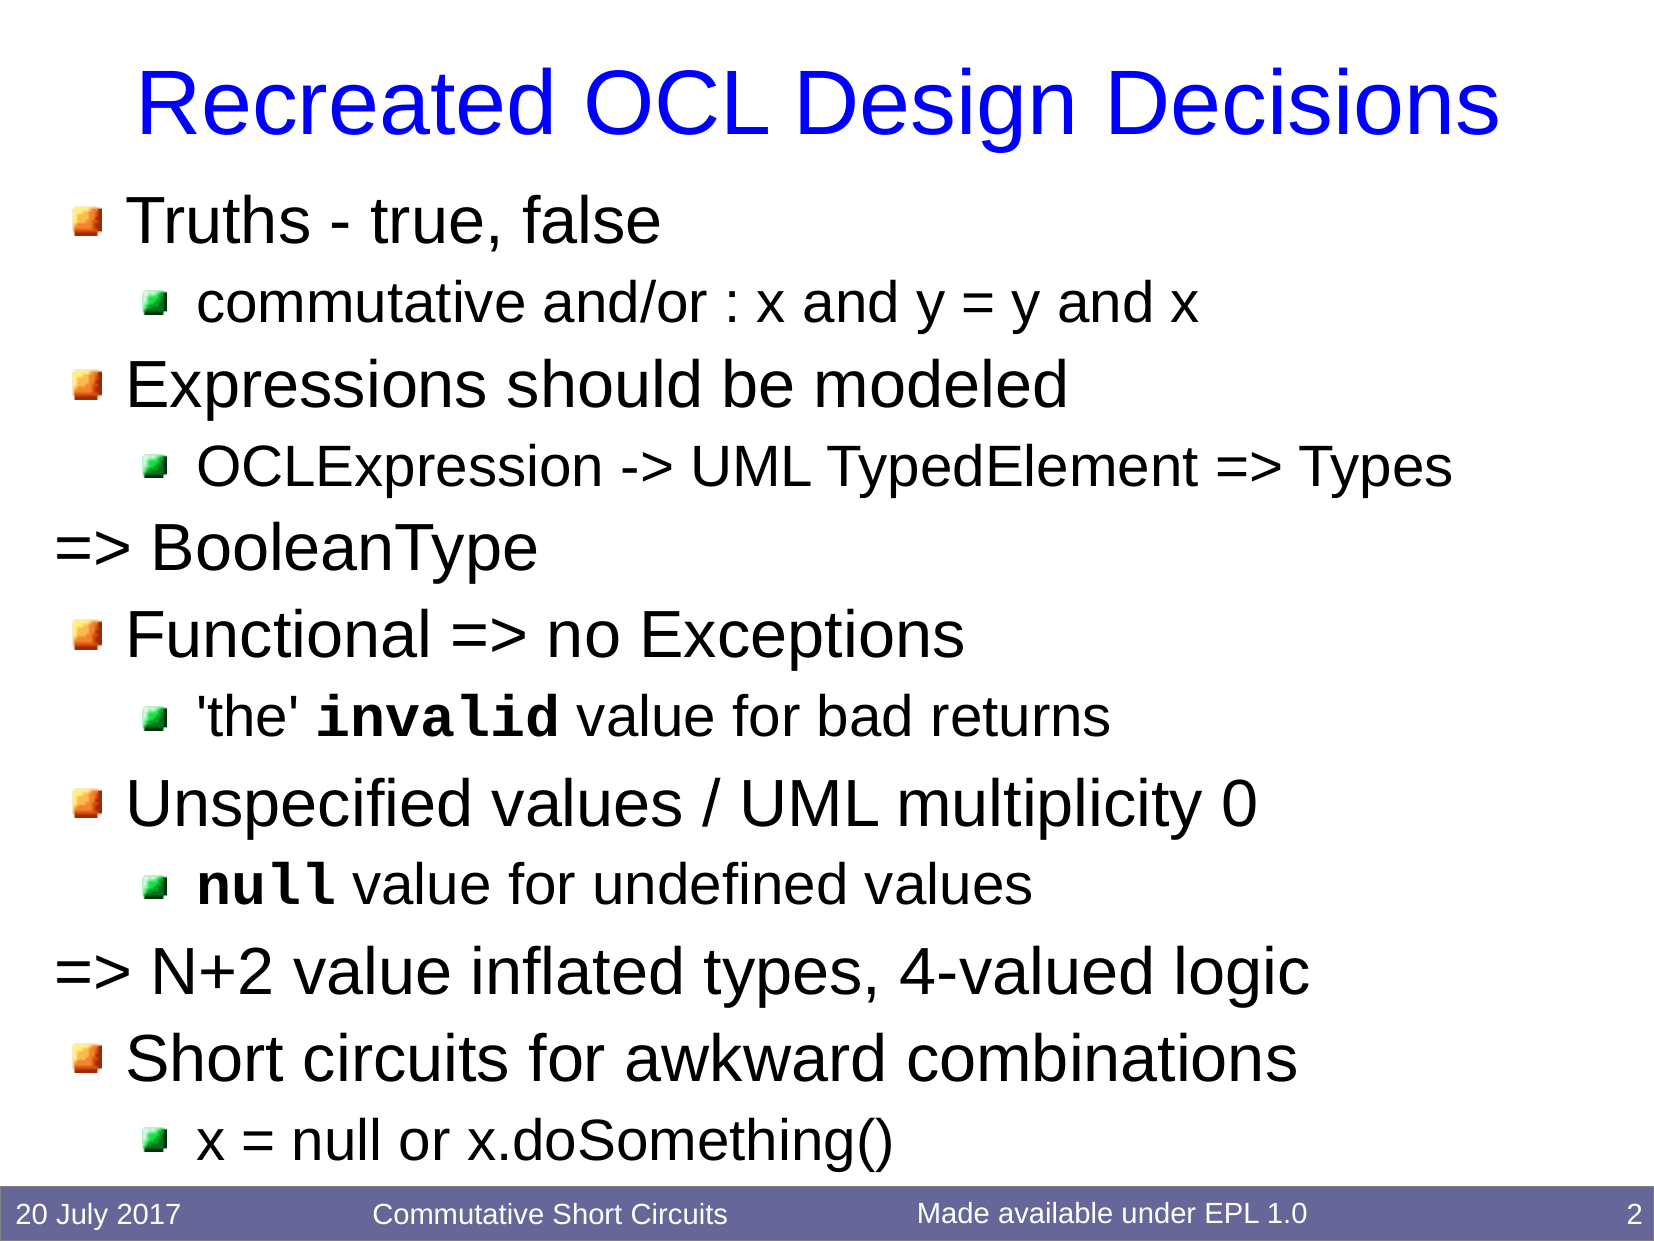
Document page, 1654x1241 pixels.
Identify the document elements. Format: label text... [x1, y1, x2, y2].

list Truths - true, false commutative and/or : x and y = y and x Expressions should be modeled OCLExpression -> UML TypedElement => Types => BooleanType Functional => no Exceptions 'the' invalid value for bad returns Unspecified values / UML multiplicity 0 null value for undefined values => N+2 value inflated types, 4-valued logic Short circuits for awkward combinations x = null or x.doSomething() [54, 183, 1612, 1171]
title Recreated OCL Design Decisions [0, 0, 1639, 206]
